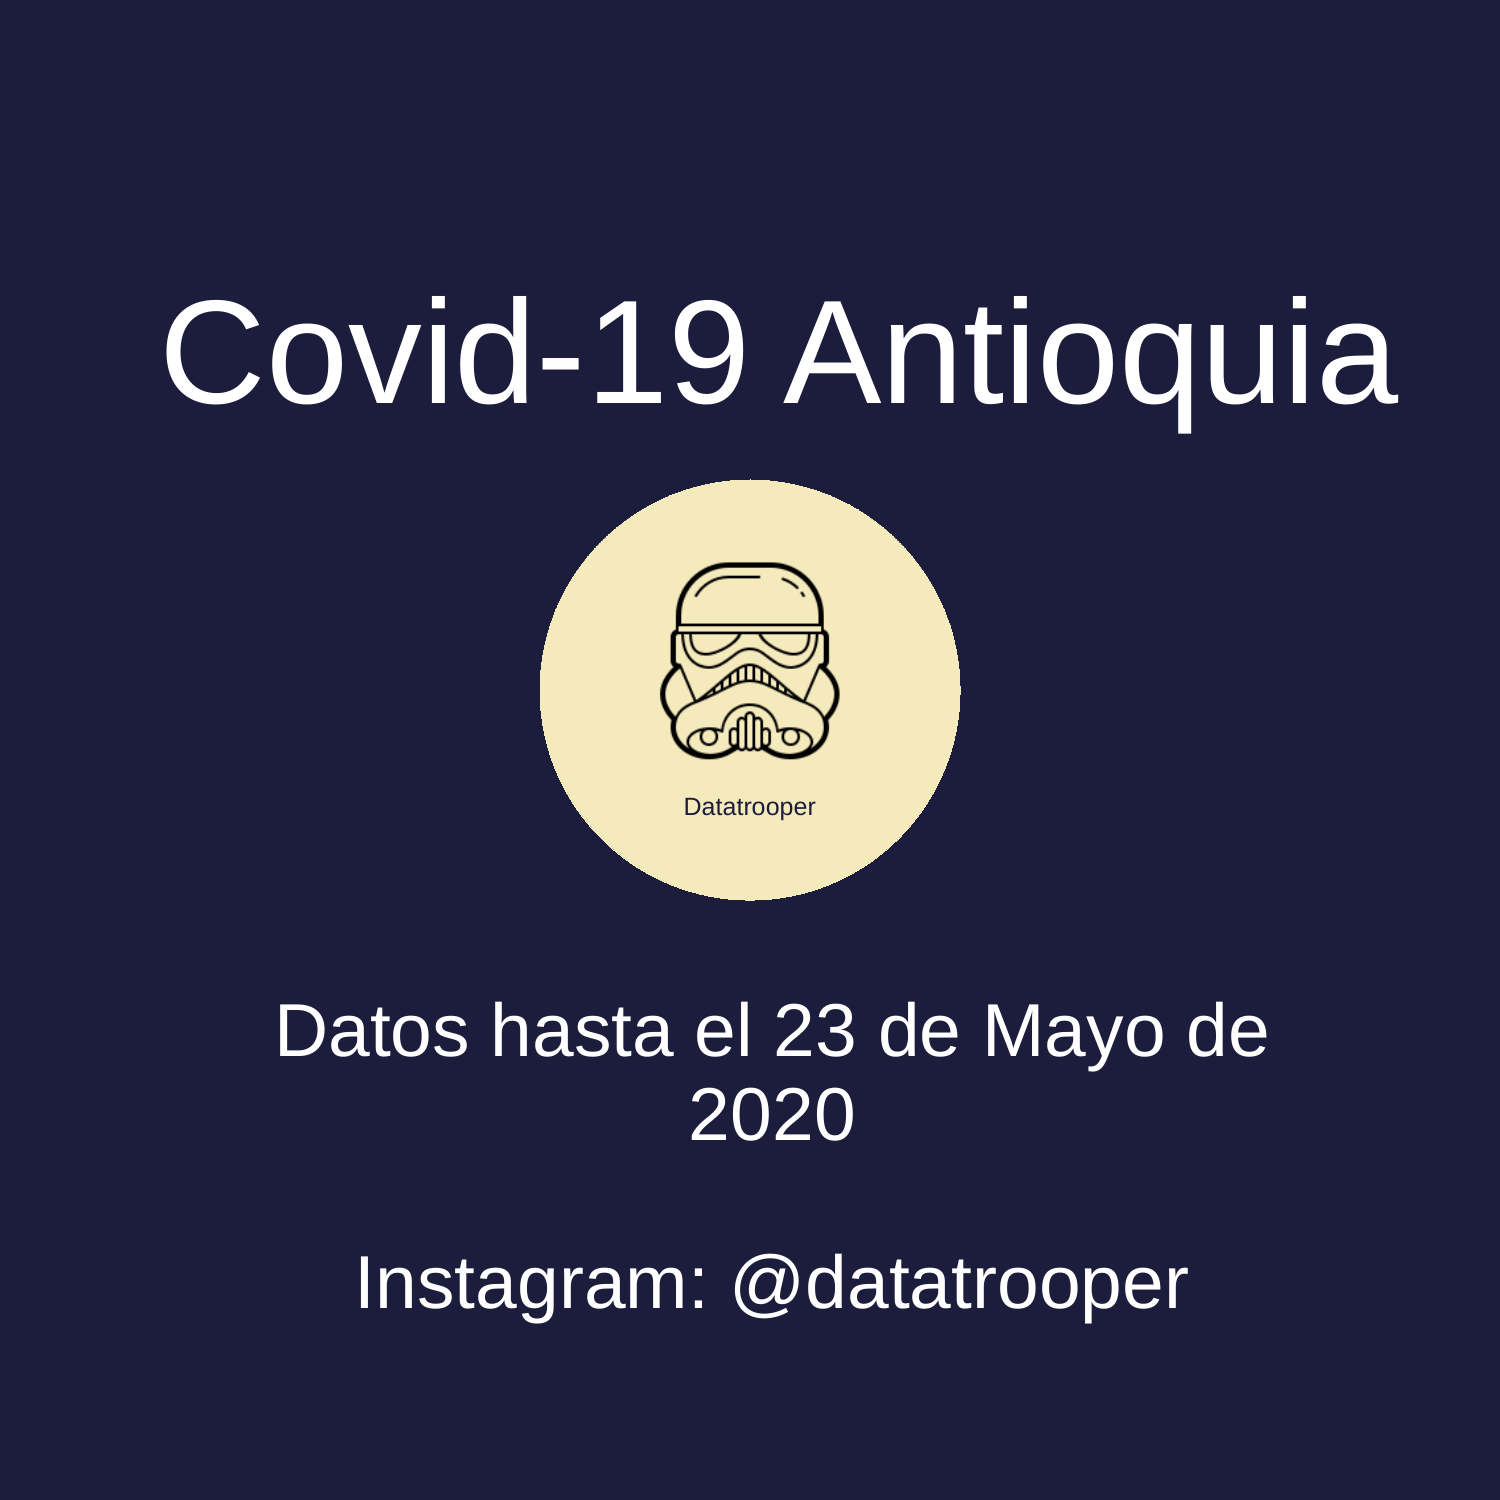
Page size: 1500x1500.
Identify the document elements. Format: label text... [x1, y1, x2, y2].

picture [618, 528, 882, 767]
title Datos hasta el 23 de Mayo de 2020 [255, 975, 1290, 1171]
title Covid-19 Antioquia [105, 104, 1455, 601]
text_box [540, 479, 961, 901]
text_box Datatrooper [618, 767, 882, 847]
title Instagram: @datatrooper [255, 1185, 1291, 1381]
